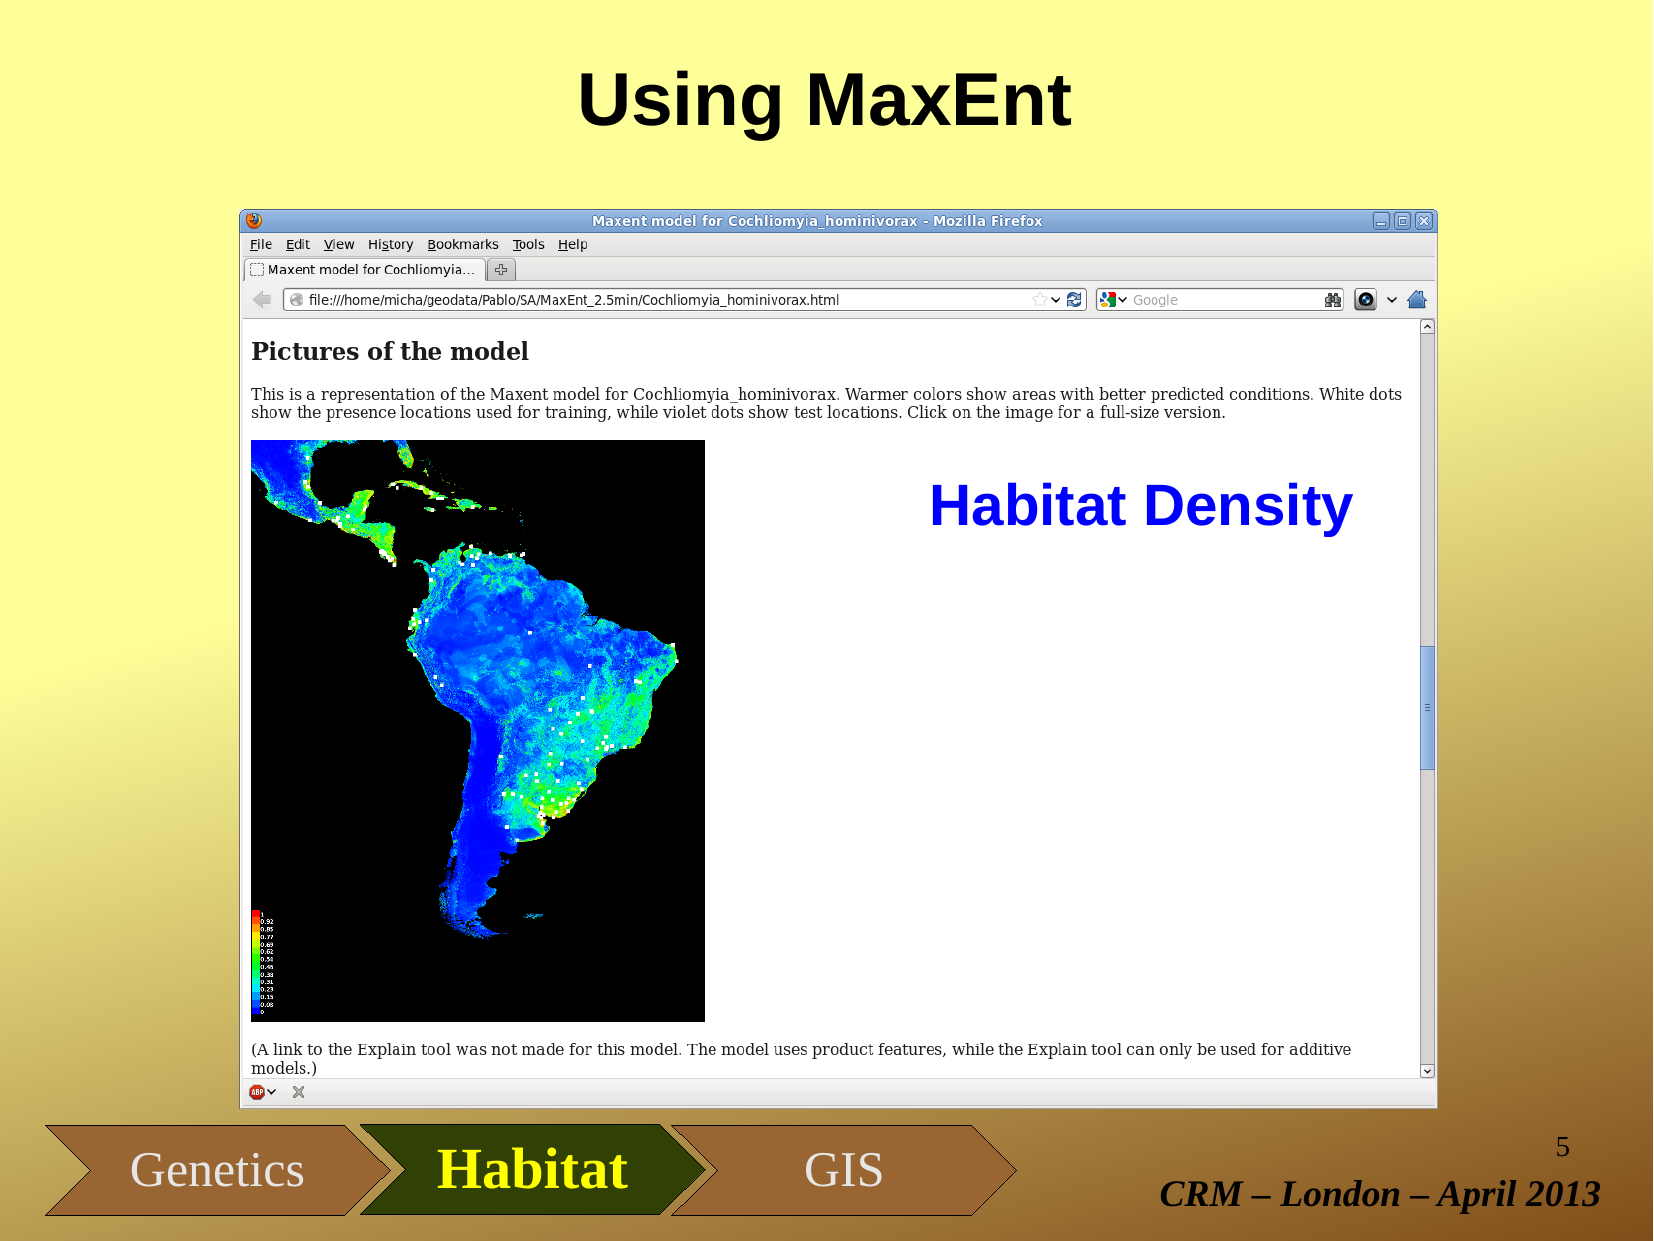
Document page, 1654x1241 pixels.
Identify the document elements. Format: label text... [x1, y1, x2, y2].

text_box Habitat Density [915, 465, 1370, 545]
title Using MaxEnt [60, 49, 1591, 151]
picture [239, 209, 1438, 1109]
